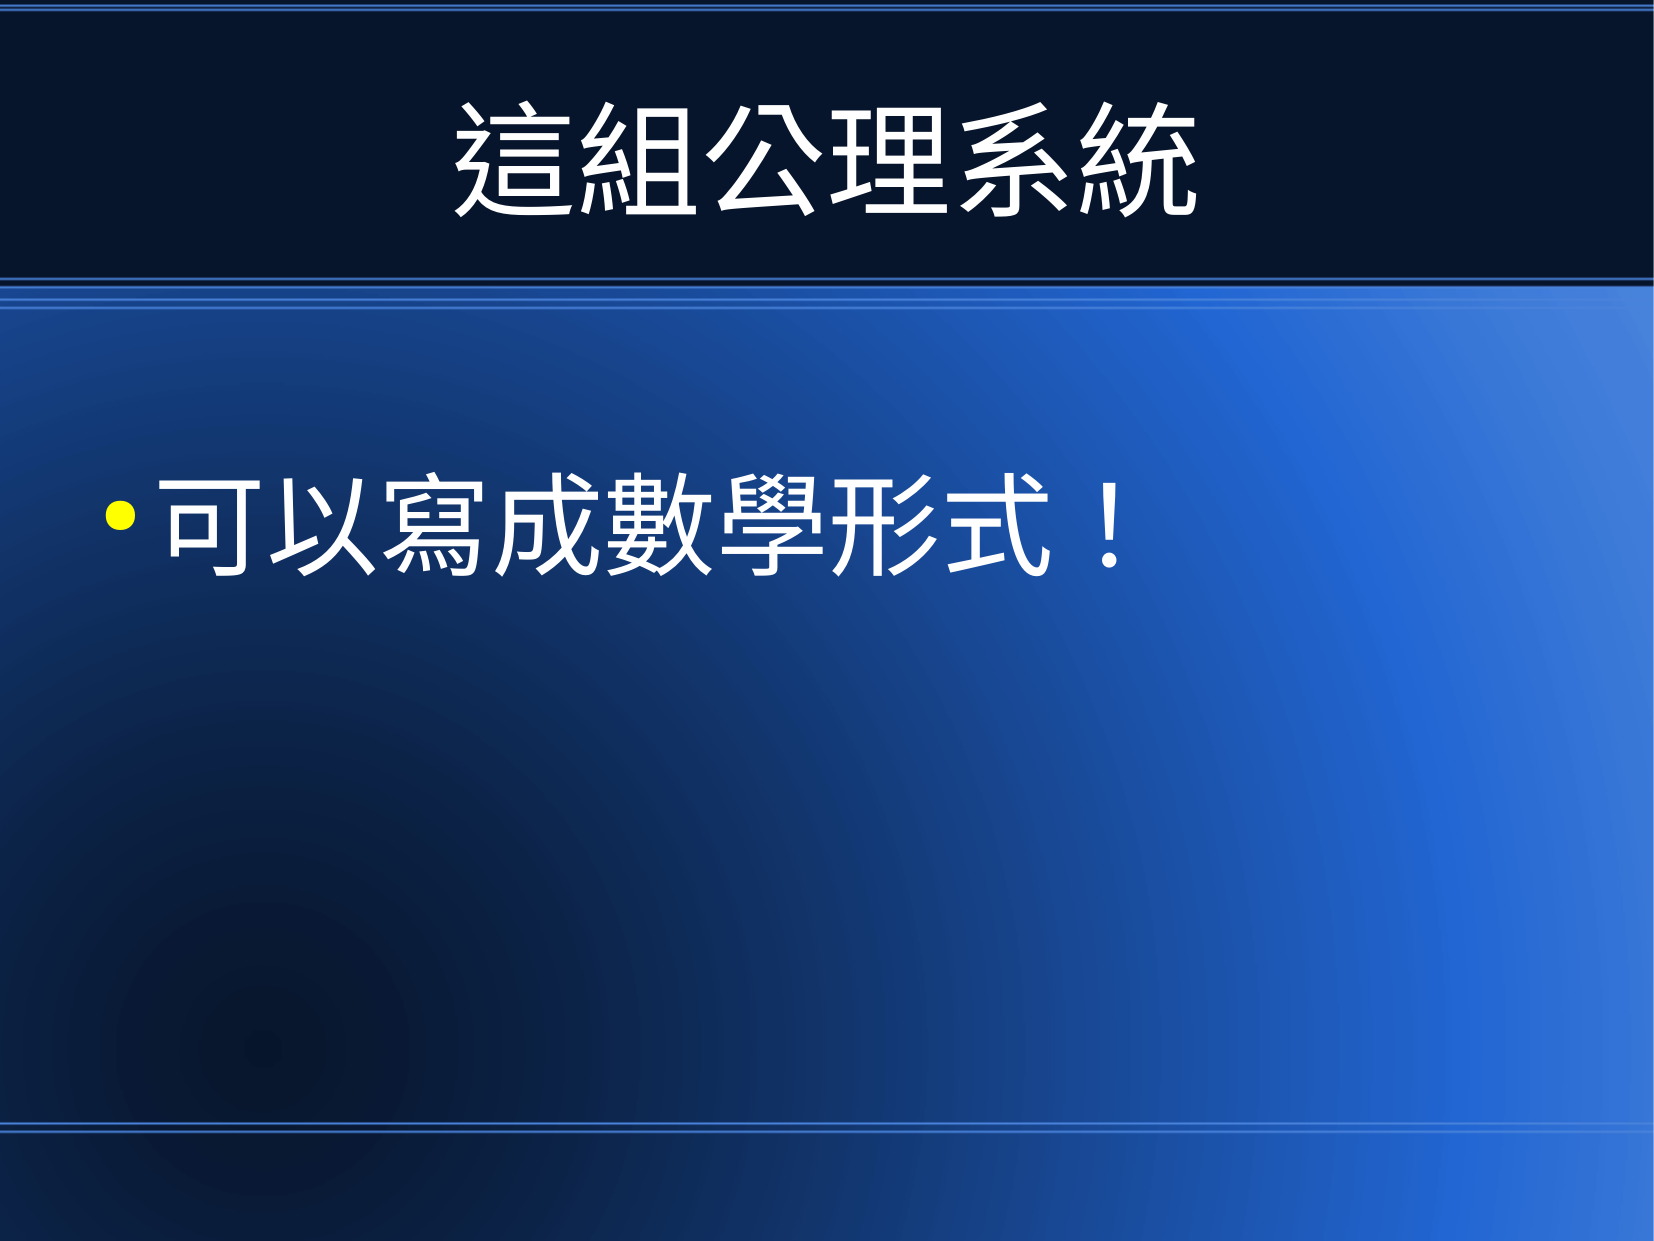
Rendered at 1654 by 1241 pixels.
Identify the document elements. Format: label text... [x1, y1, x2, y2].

picture [0, 0, 1654, 1241]
title 這組公理系統 [82, 49, 1571, 257]
list 可以寫成數學形式！ [82, 355, 1571, 1241]
